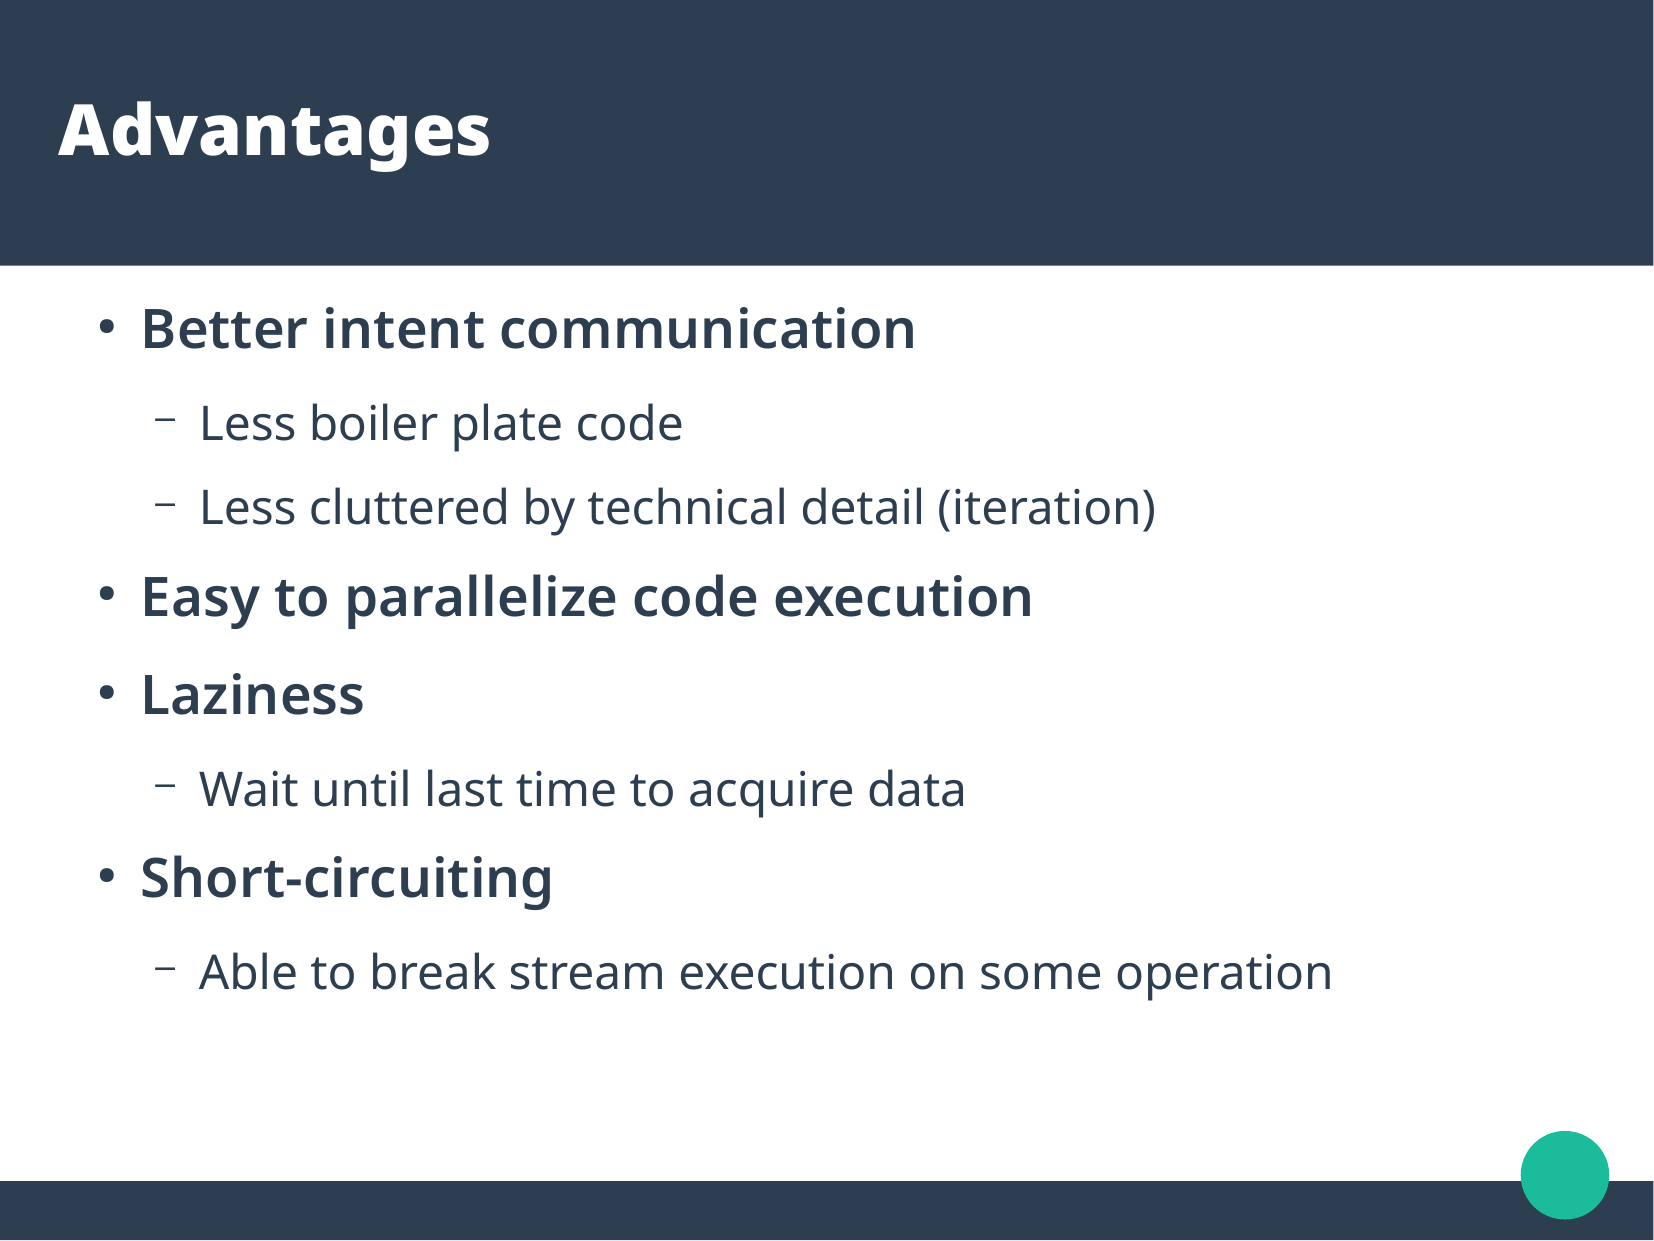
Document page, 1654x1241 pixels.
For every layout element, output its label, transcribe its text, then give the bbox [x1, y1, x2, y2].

title Advantages [59, 49, 1595, 207]
list Better intent communication Less boiler plate code Less cluttered by technical detail (iteration) Easy to parallelize code execution Laziness Wait until last time to acquire data Short-circuiting Able to break stream execution on some operation [82, 290, 1571, 1010]
